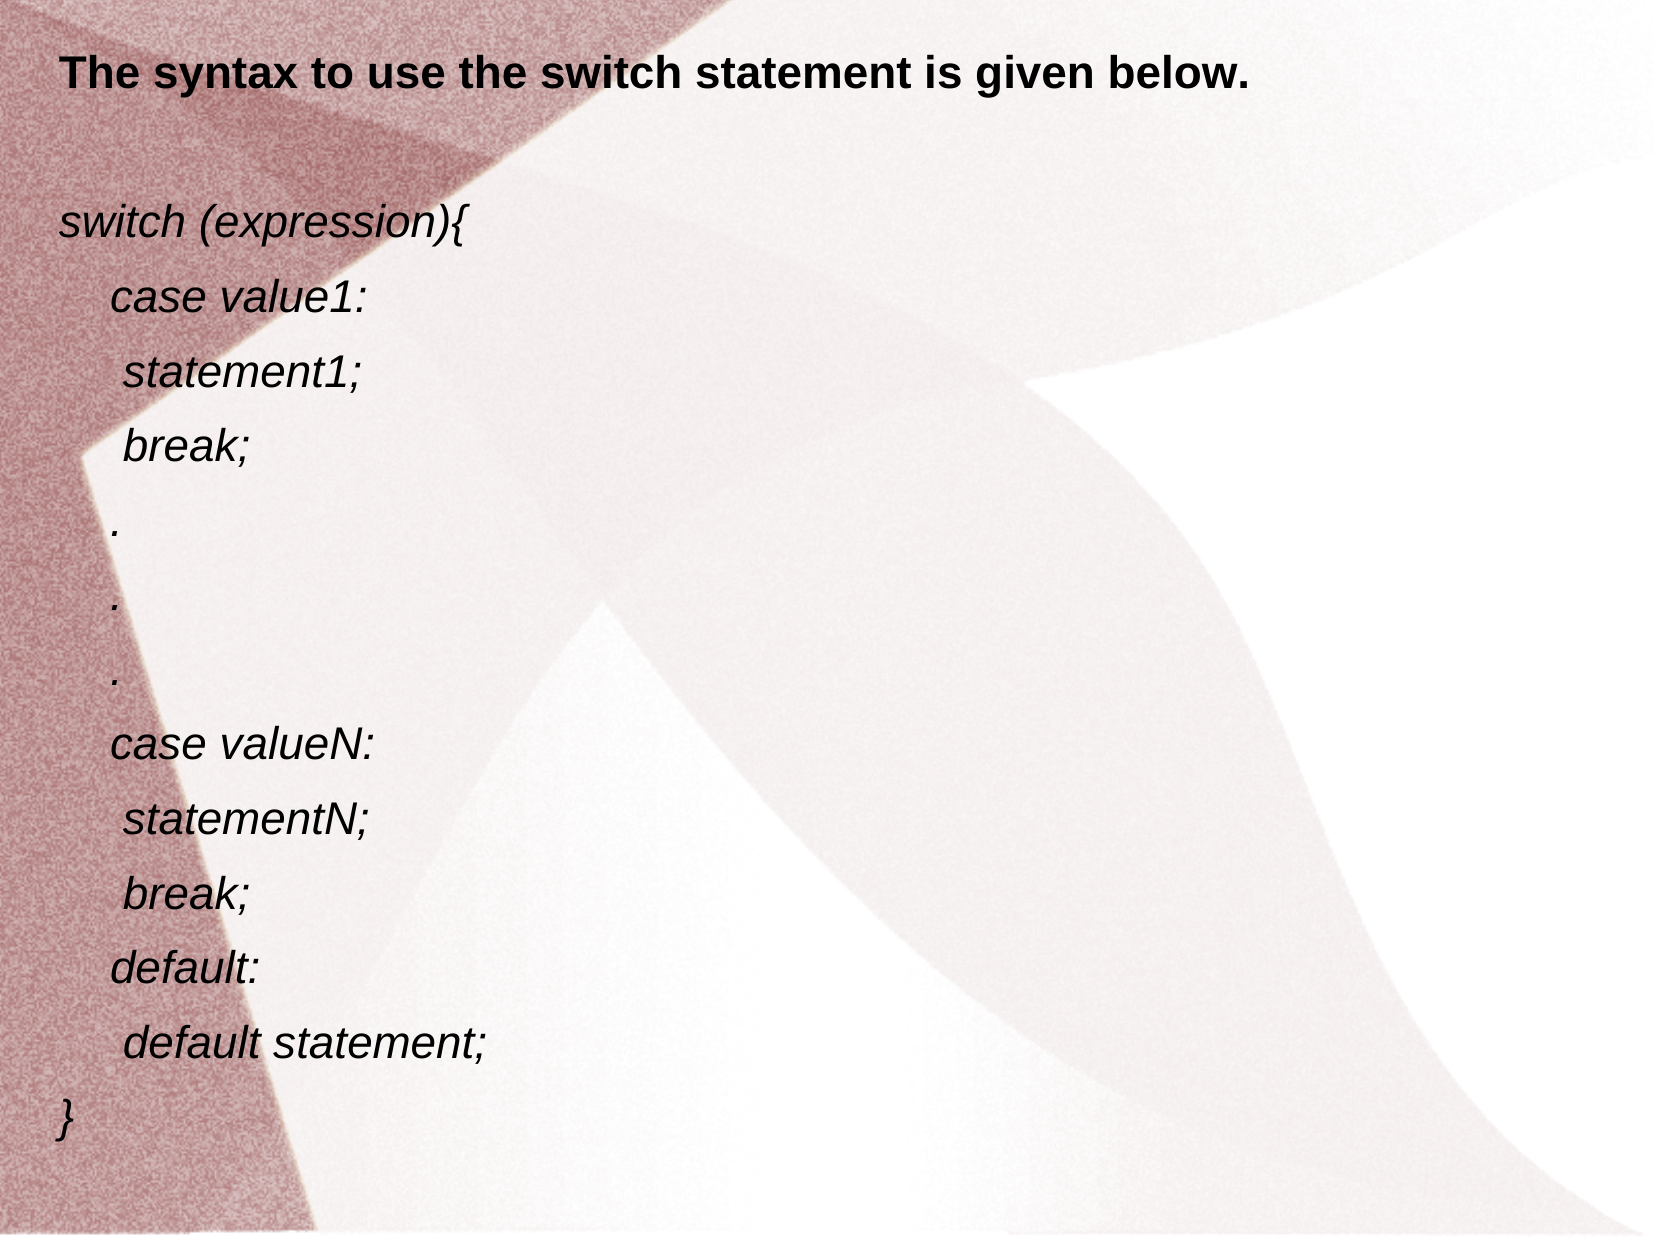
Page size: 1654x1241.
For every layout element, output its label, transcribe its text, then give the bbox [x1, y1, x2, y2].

list The syntax to use the switch statement is given below. switch (expression){ case value1: statement1; break; . . . case valueN: statementN; break; default: default statement; } [59, 47, 1601, 1193]
picture [0, 0, 1654, 1241]
